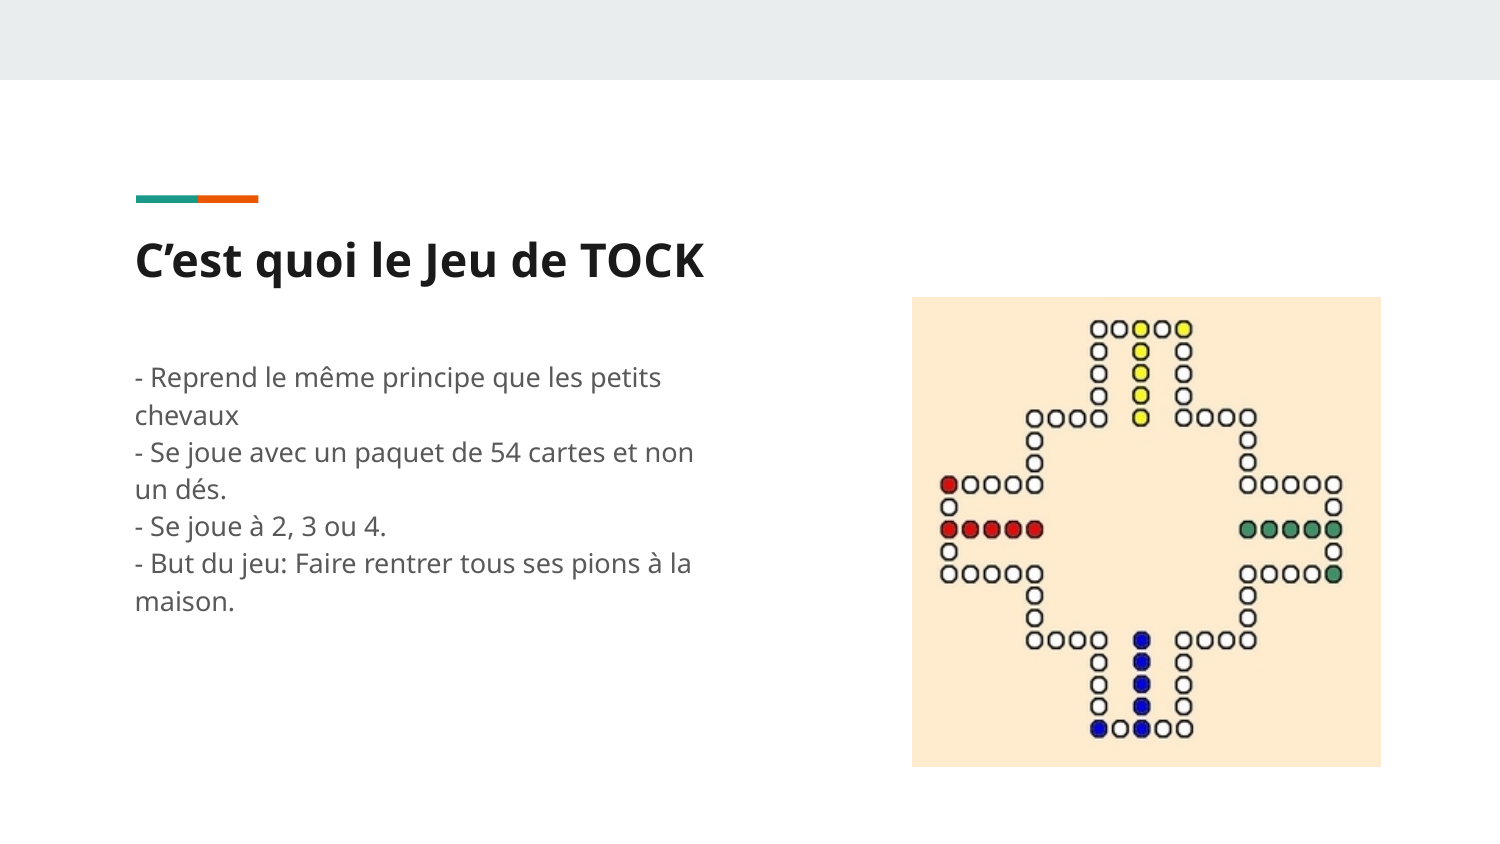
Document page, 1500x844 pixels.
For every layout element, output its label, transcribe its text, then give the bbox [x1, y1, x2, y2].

title C’est quoi le Jeu de TOCK [119, 216, 1381, 305]
list - Reprend le même principe que les petits chevaux - Se joue avec un paquet de 54 cartes et non un dés. - Se joue à 2, 3 ou 4. - But du jeu: Faire rentrer tous ses pions à la maison. [119, 341, 739, 712]
picture [912, 297, 1381, 767]
